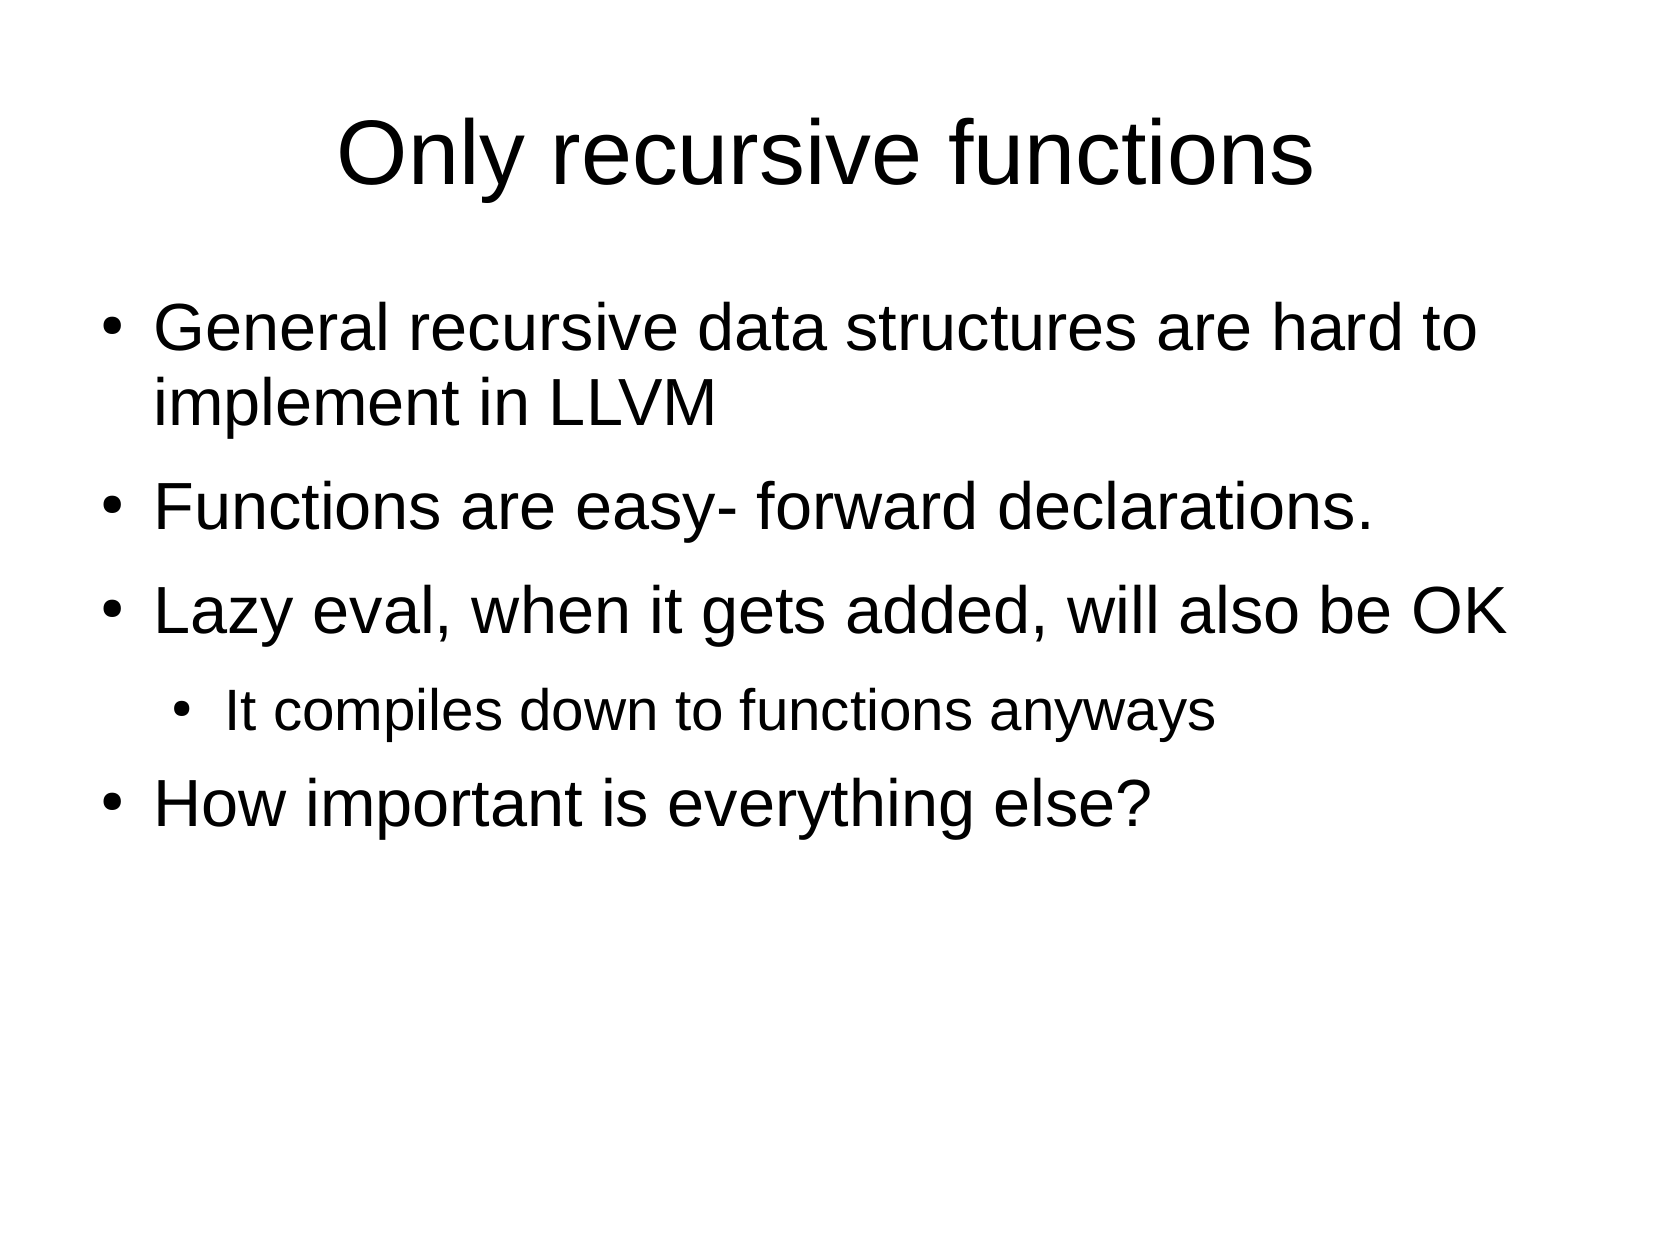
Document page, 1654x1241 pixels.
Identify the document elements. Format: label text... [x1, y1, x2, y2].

title Only recursive functions [82, 49, 1571, 257]
list General recursive data structures are hard to implement in LLVM Functions are easy- forward declarations. Lazy eval, when it gets added, will also be OK It compiles down to functions anyways How important is everything else? [82, 290, 1571, 1109]
